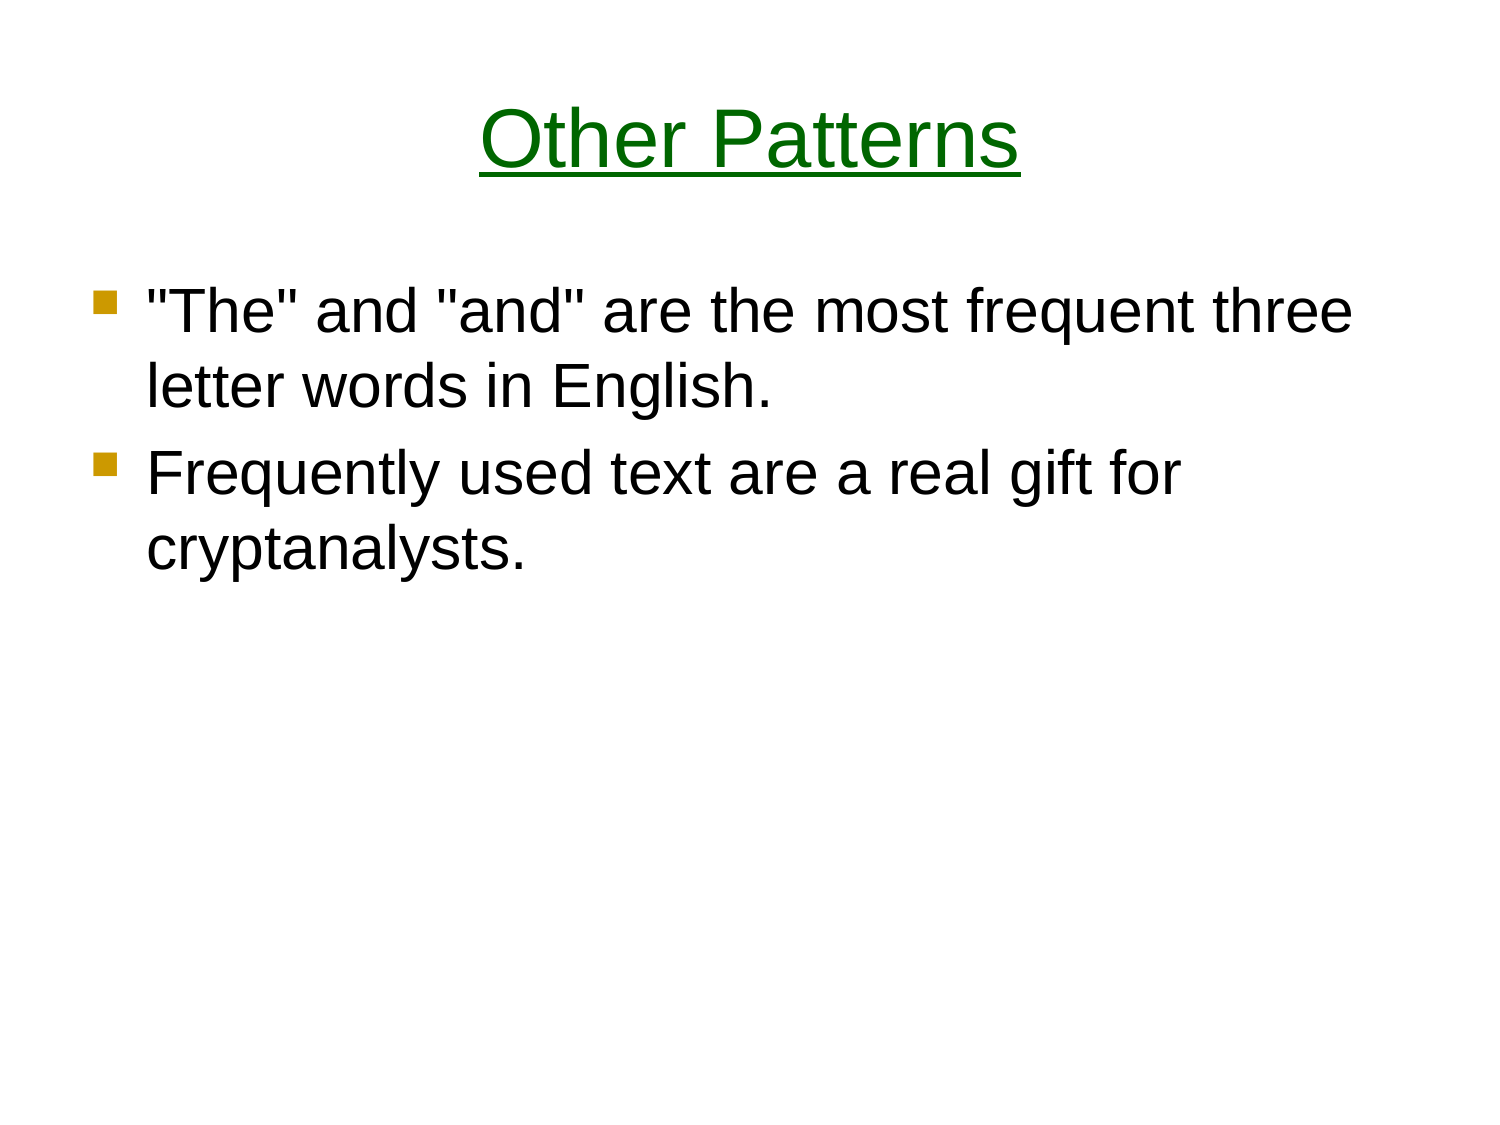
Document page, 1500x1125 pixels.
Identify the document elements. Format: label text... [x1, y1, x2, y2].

list "The" and "and" are the most frequent three letter words in English. Frequently used text are a real gift for cryptanalysts. [75, 262, 1425, 1006]
title Other Patterns [75, 88, 1425, 190]
